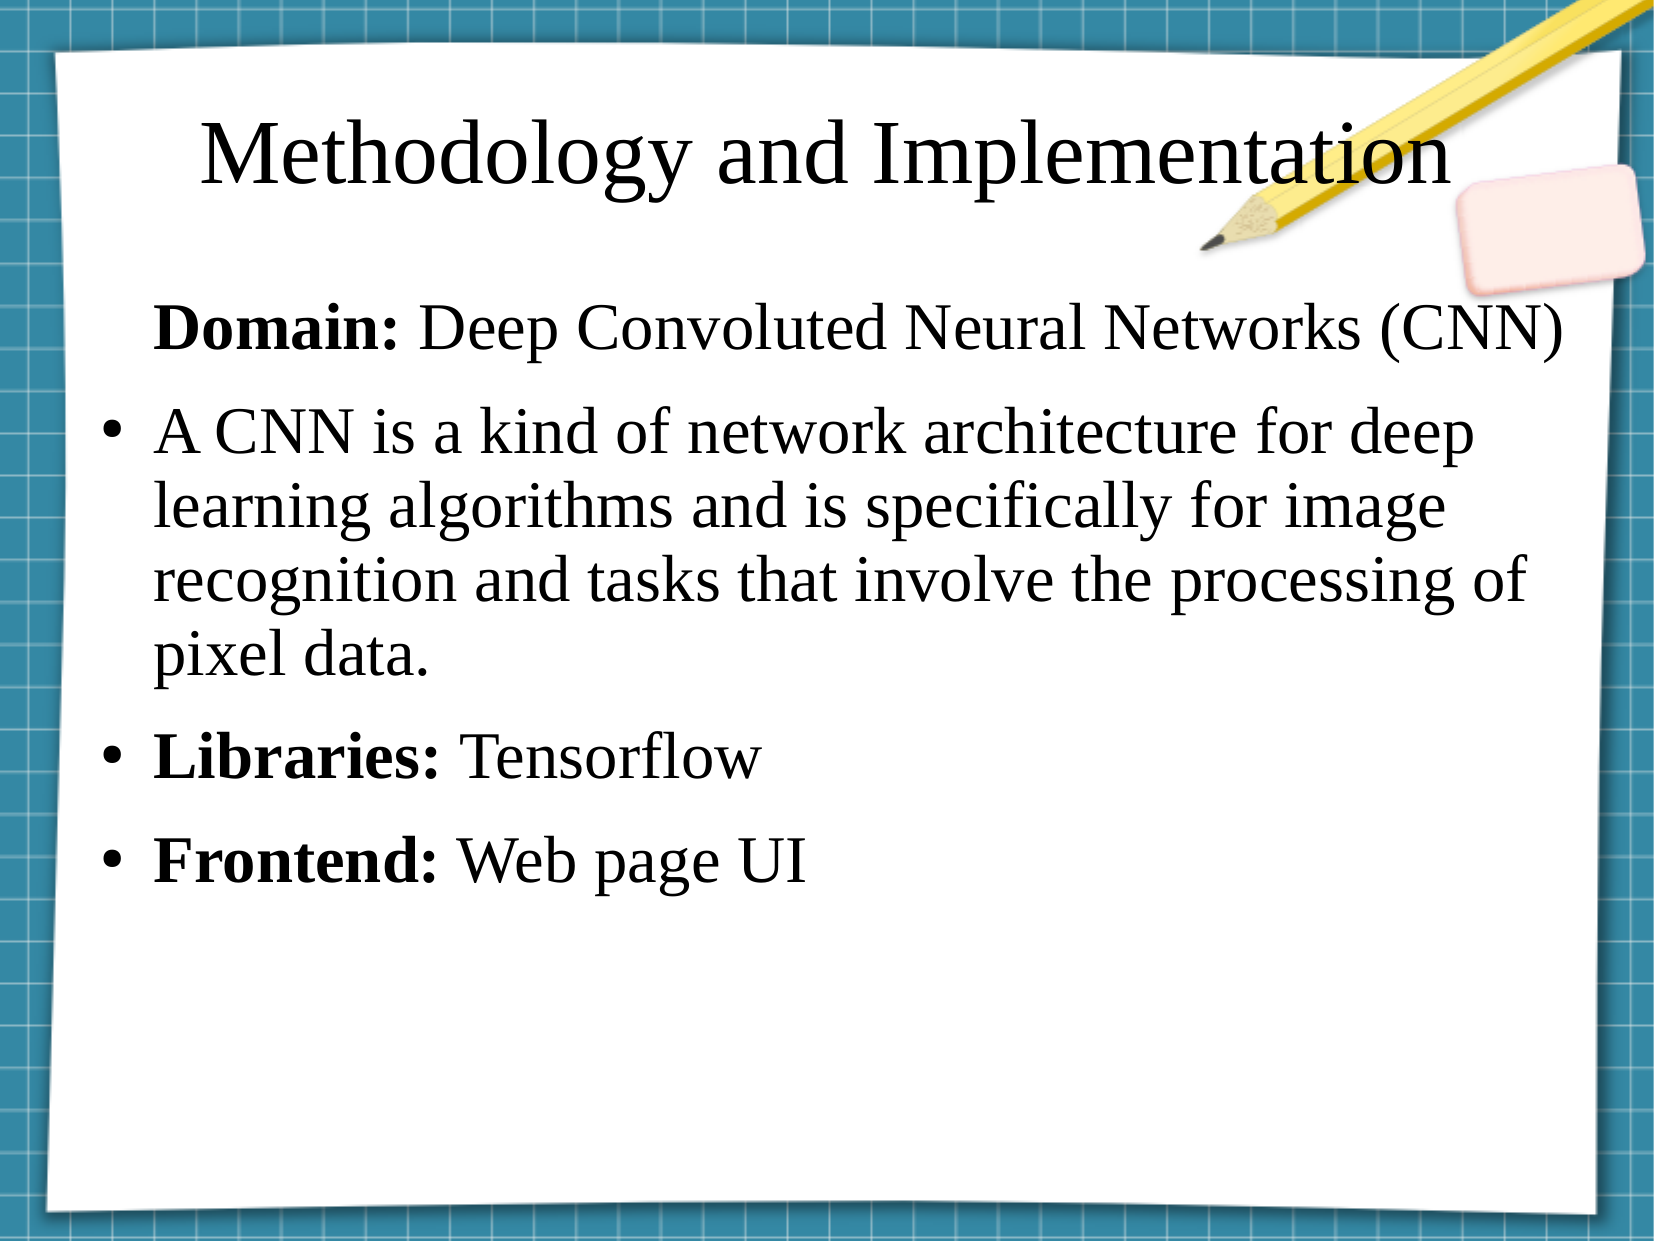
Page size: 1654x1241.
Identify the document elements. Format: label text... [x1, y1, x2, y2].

list Domain: Deep Convoluted Neural Networks (CNN) A CNN is a kind of network architecture for deep learning algorithms and is specifically for image recognition and tasks that involve the processing of pixel data. Libraries: Tensorflow Frontend: Web page UI [82, 290, 1571, 1010]
picture [0, 0, 1654, 1241]
title Methodology and Implementation [82, 49, 1571, 257]
